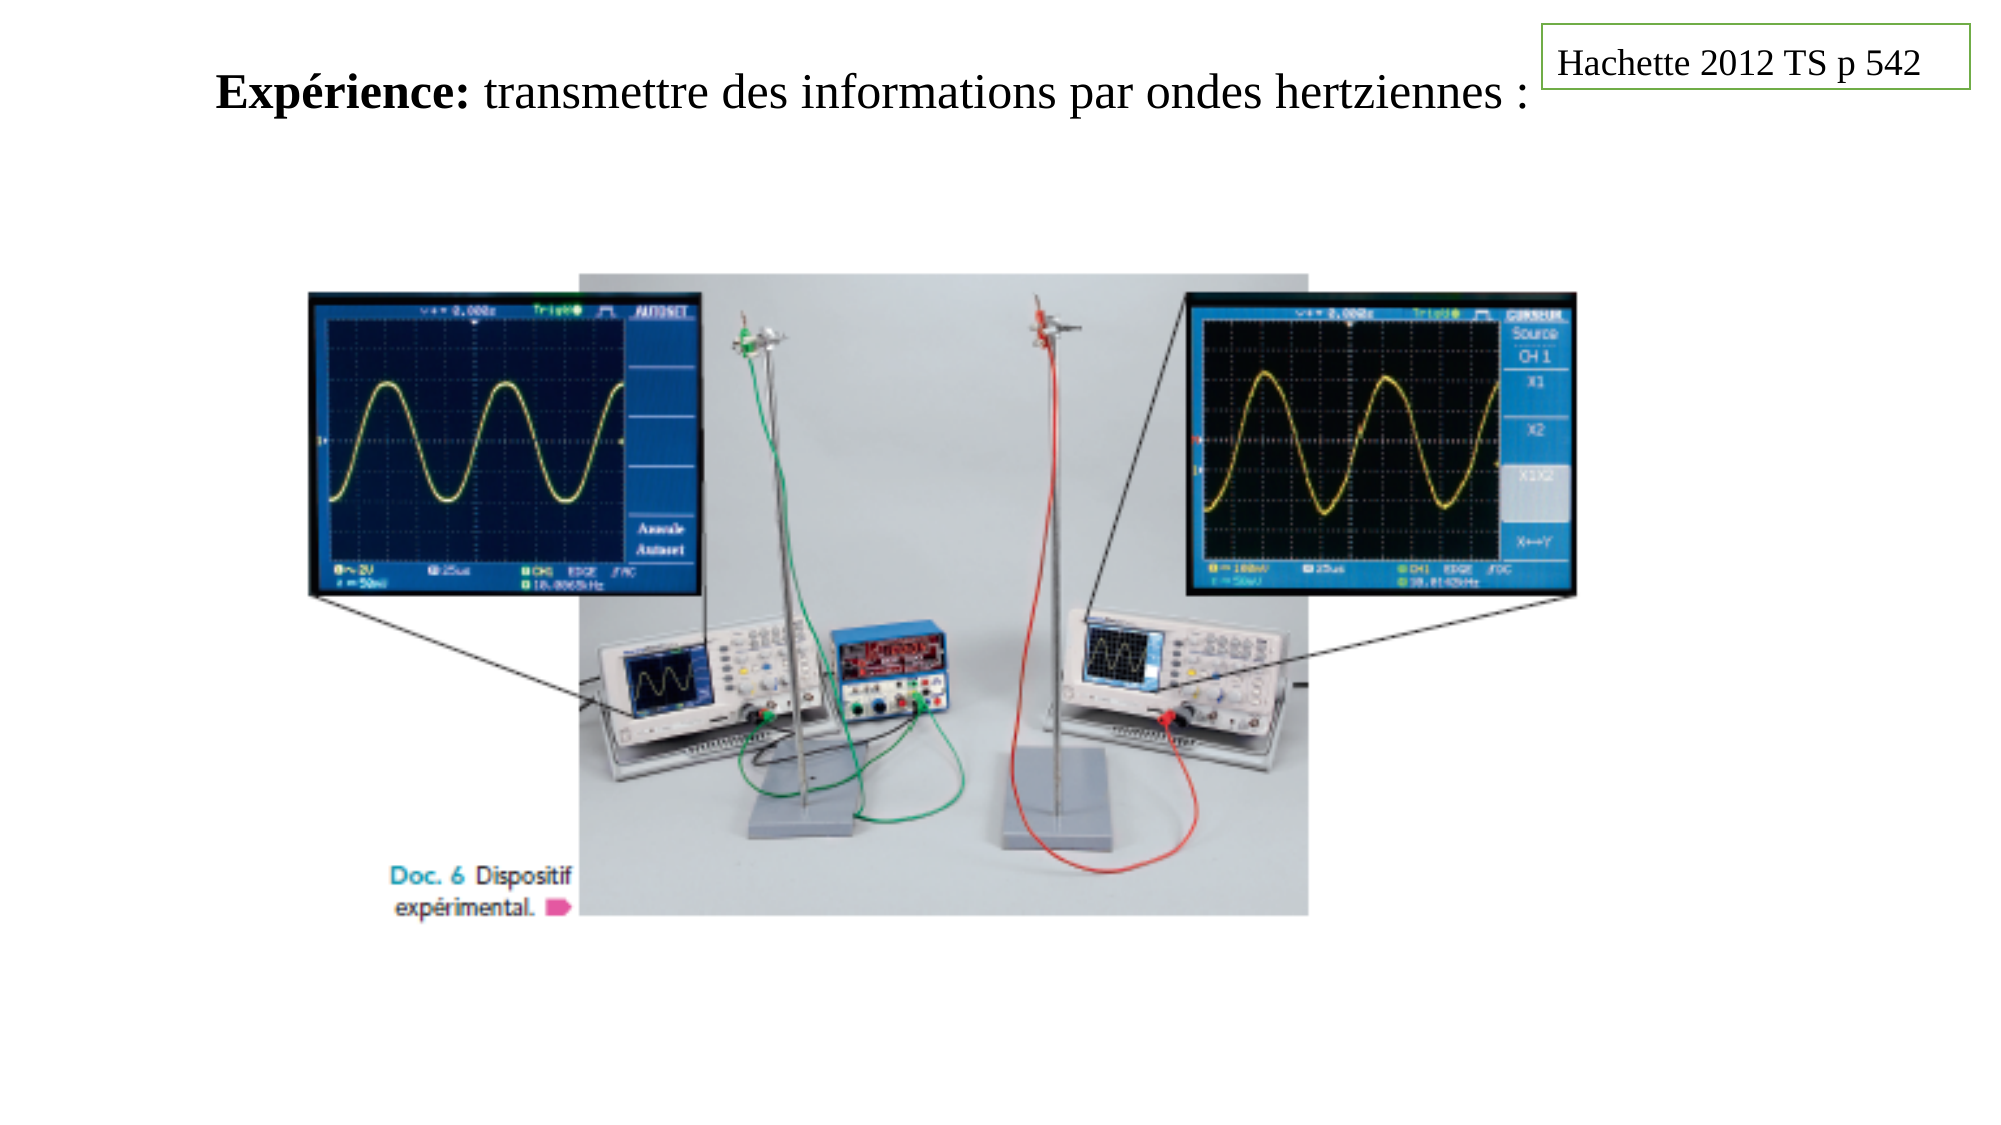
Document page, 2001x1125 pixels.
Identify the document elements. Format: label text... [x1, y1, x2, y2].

picture [283, 251, 1601, 927]
text_box Expérience: transmettre des informations par ondes hertziennes : [127, 46, 1553, 126]
text_box Hachette 2012 TS p 542 [1542, 27, 1980, 91]
